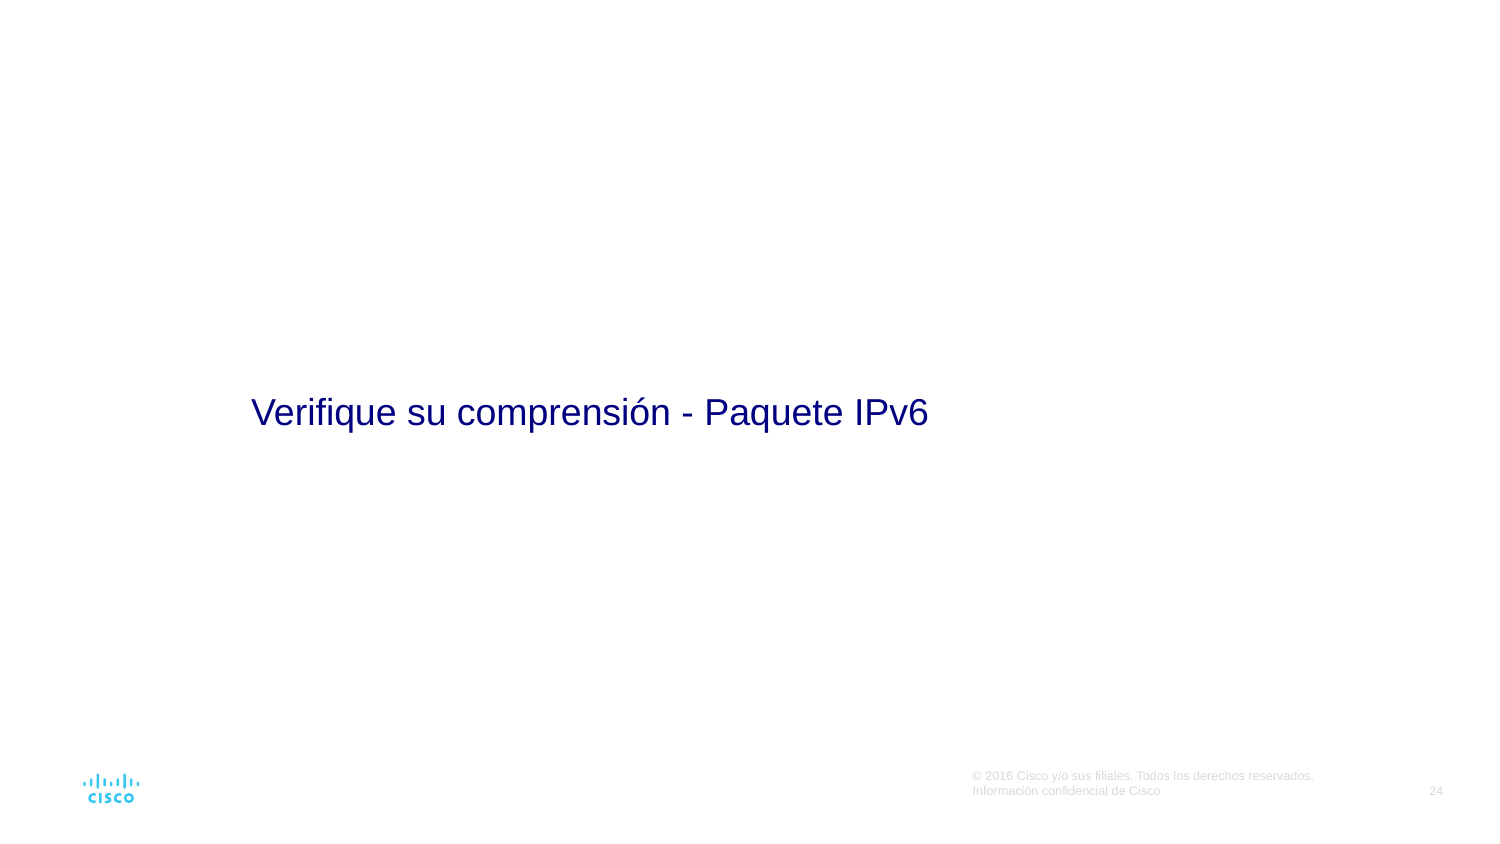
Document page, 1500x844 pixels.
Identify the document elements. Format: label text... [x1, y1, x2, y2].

text_box Verifique su comprensión - Paquete IPv6 [236, 383, 1211, 454]
